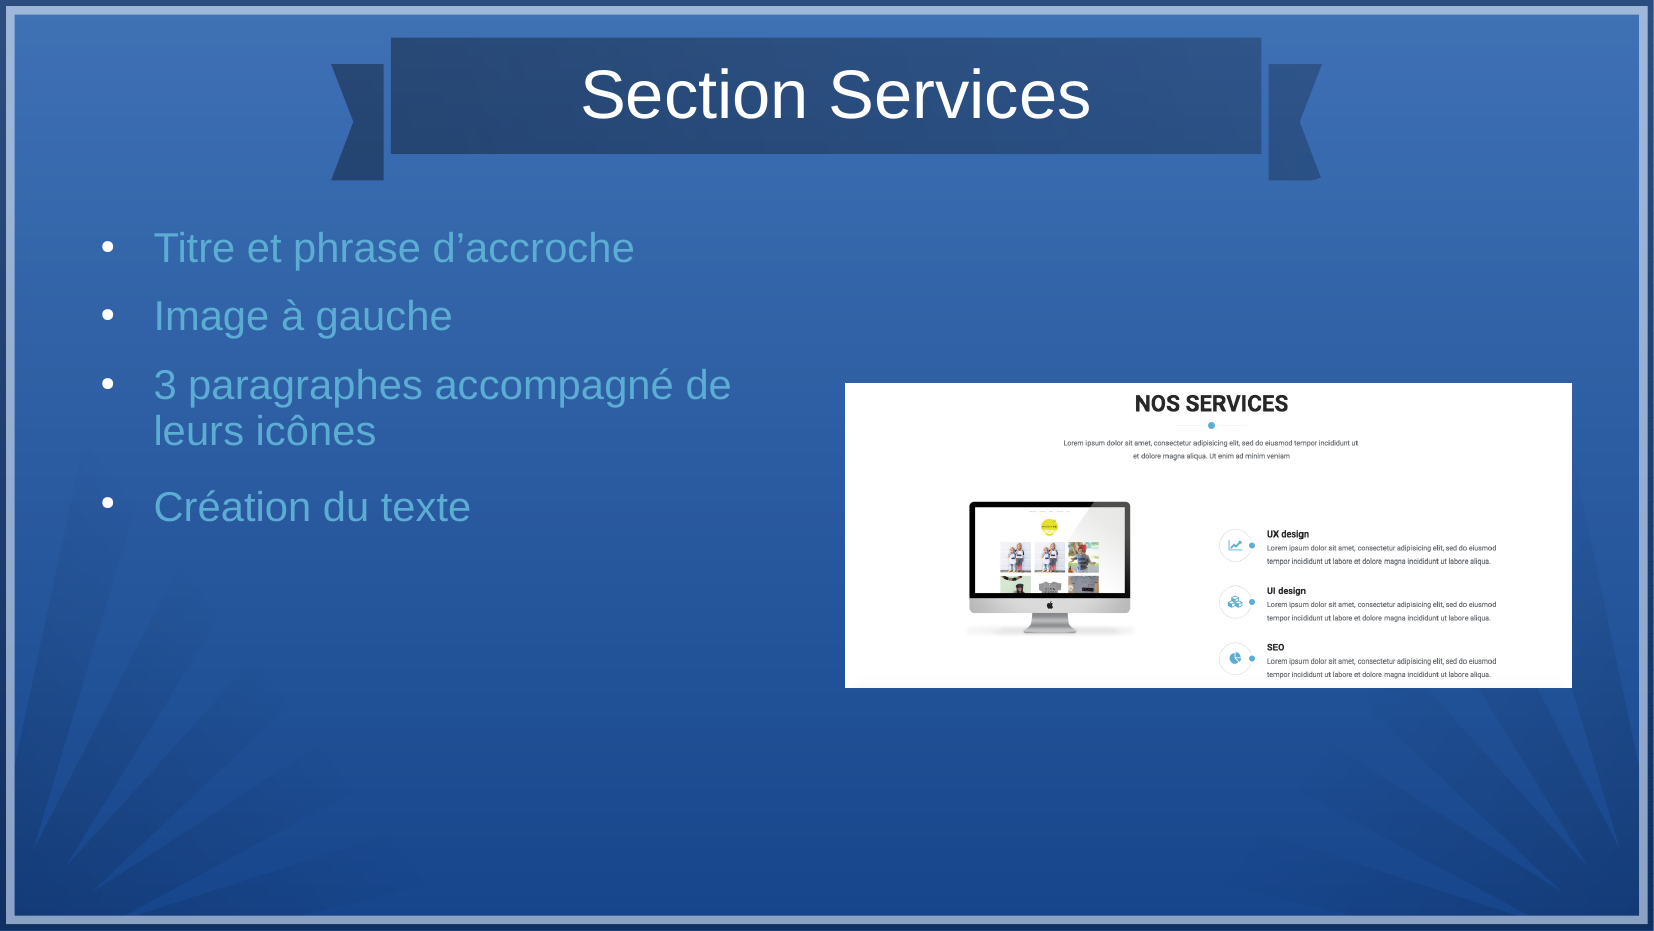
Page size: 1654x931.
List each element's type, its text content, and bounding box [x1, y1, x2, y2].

title Section Services [389, 35, 1264, 154]
picture [845, 383, 1572, 688]
list Titre et phrase d’accroche Image à gauche 3 paragraphes accompagné de leurs icônes Création du texte [82, 224, 809, 848]
